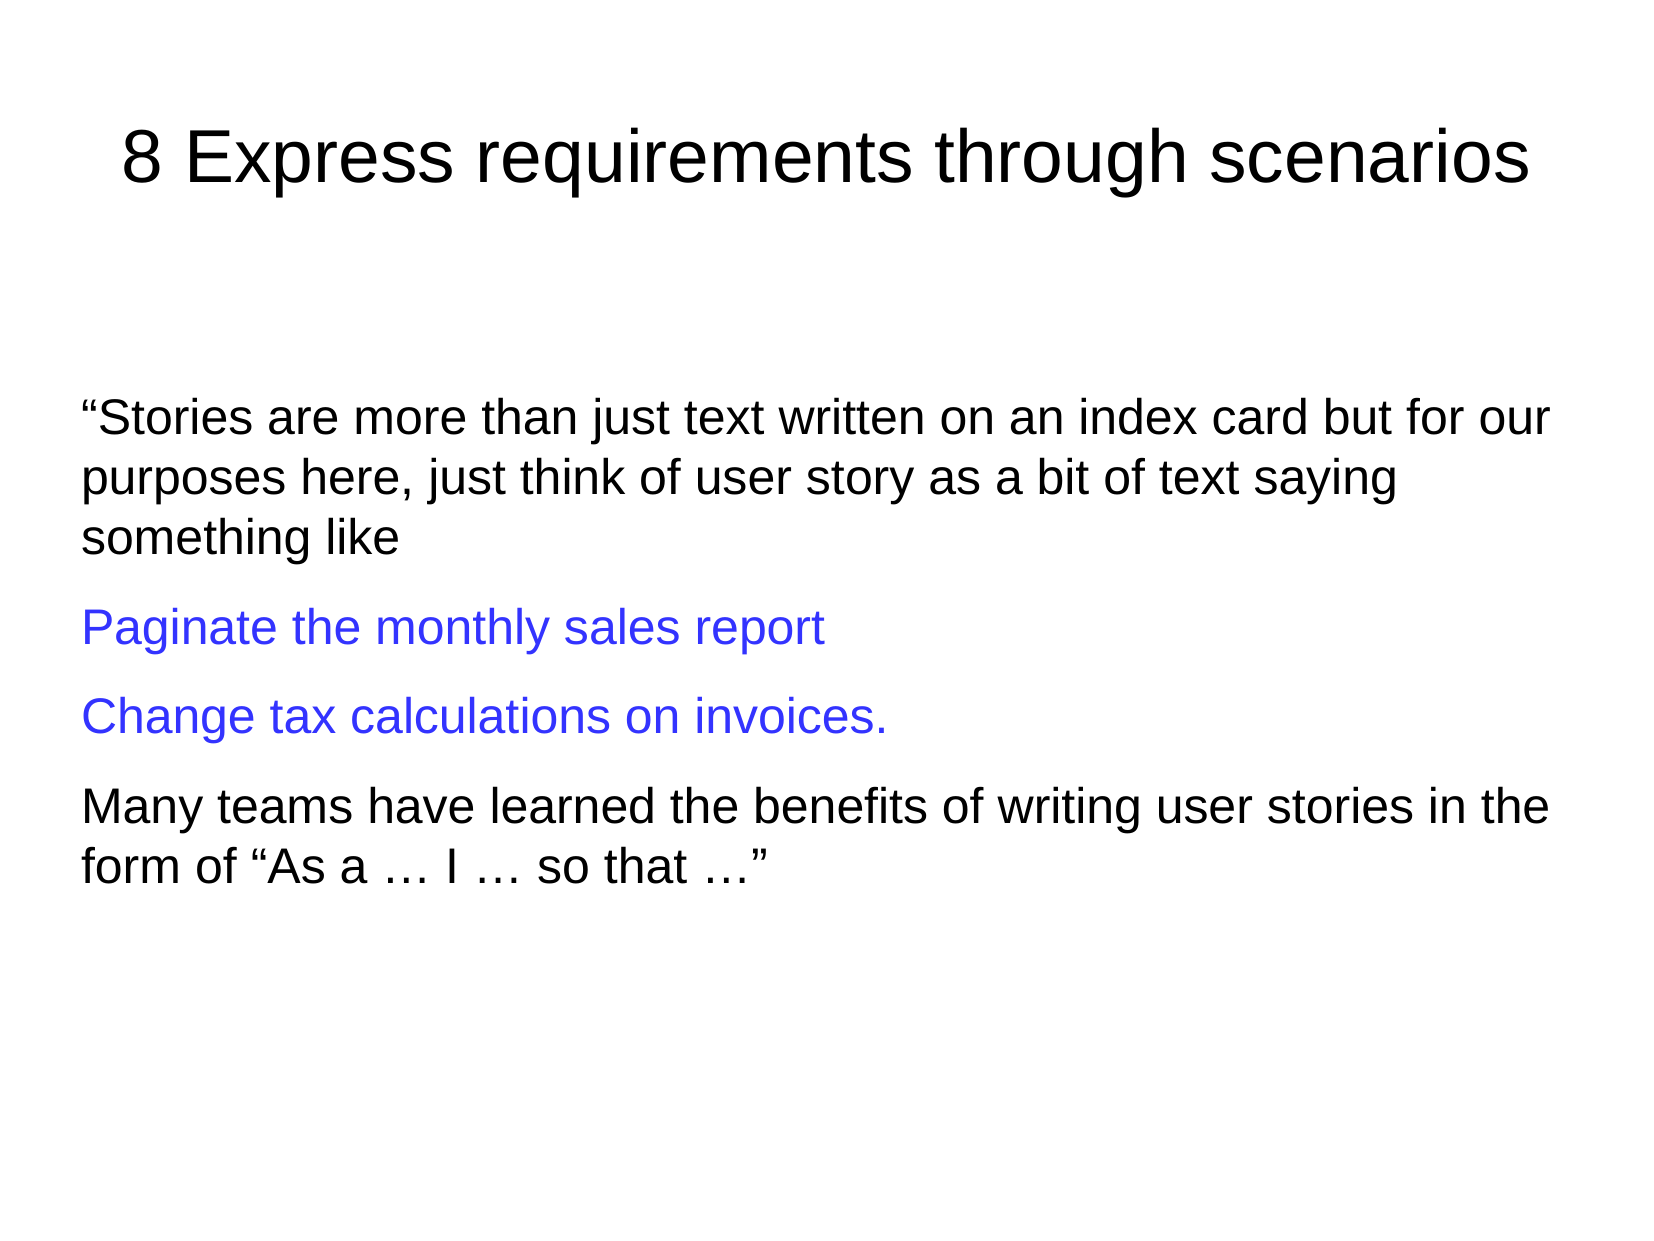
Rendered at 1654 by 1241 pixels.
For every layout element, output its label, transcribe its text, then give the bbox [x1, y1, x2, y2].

title 8 Express requirements through scenarios [82, 49, 1571, 257]
list “Stories are more than just text written on an index card but for our purposes here, just think of user story as a bit of text saying something like Paginate the monthly sales report Change tax calculations on invoices. Many teams have learned the benefits of writing user stories in the form of “As a … I … so that …” [81, 295, 1570, 993]
